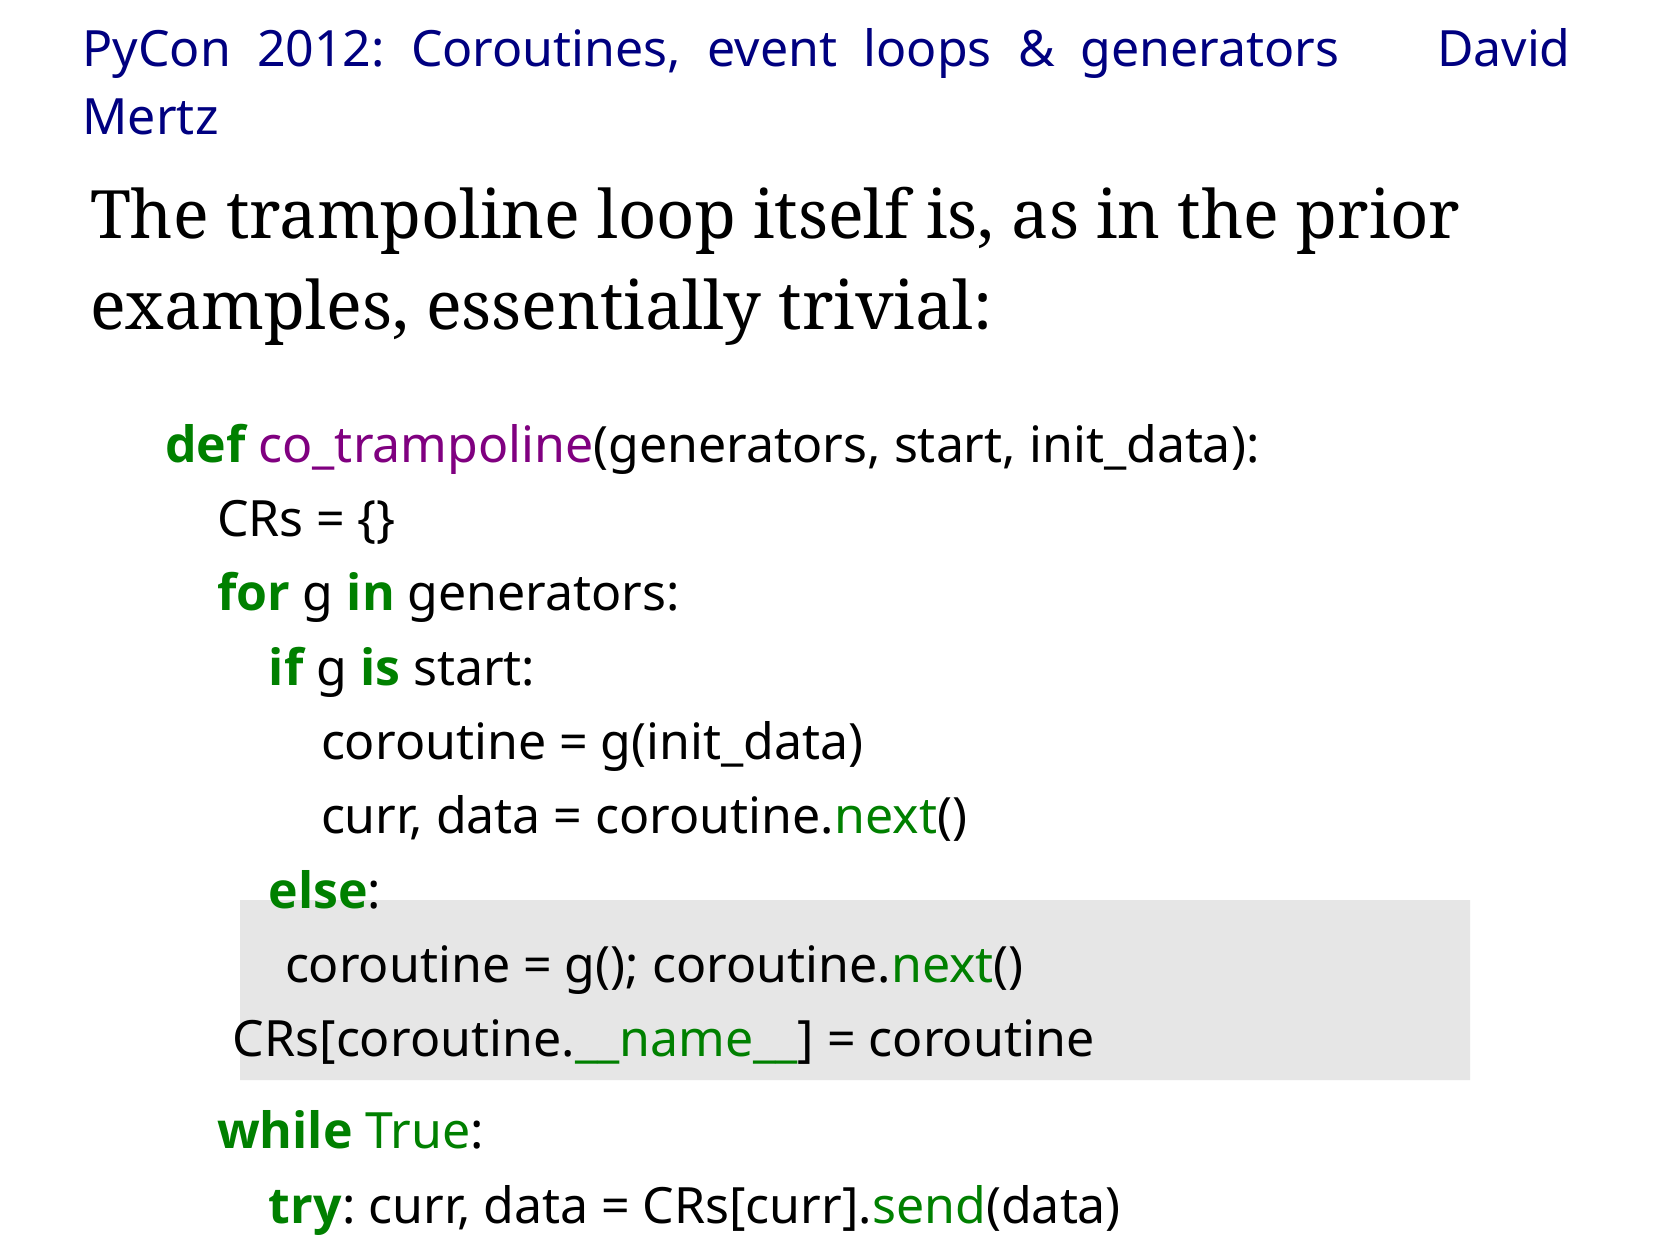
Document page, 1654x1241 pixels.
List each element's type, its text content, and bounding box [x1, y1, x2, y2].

title PyCon 2012: Coroutines, event loops & generators David Mertz [82, 49, 1571, 113]
list The trampoline loop itself is, as in the prior examples, essentially trivial: def co_trampoline(generators, start, init_data): CRs = {} for g in generators: if g is start: coroutine = g(init_data) curr, data = coroutine.next() else: coroutine = g(); coroutine.next() CRs[coroutine.__name__] = coroutine while True: try: curr, data = CRs[curr].send(data) except StopIteration: break [90, 167, 1561, 1120]
